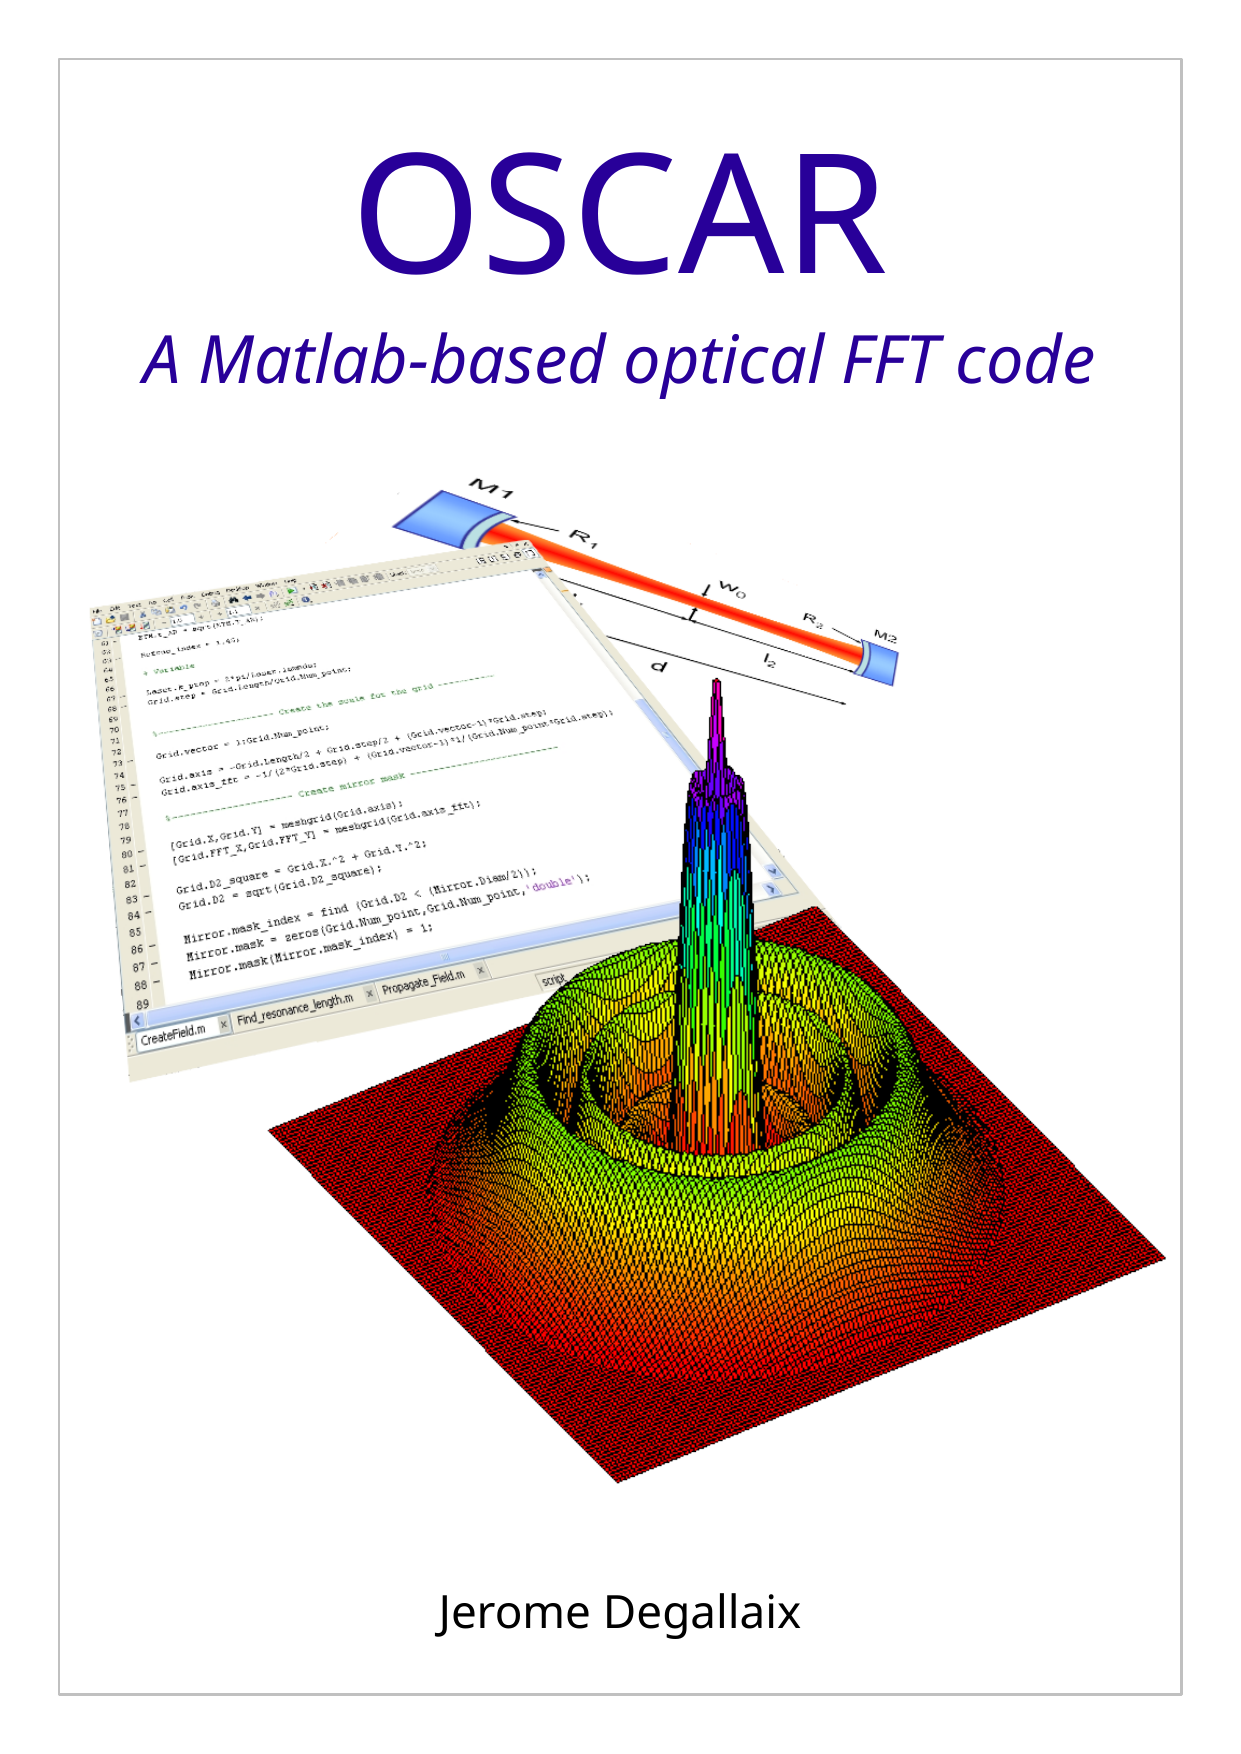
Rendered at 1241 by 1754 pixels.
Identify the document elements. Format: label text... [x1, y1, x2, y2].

picture [78, 460, 1174, 1487]
text_box Jerome Degallaix [59, 1576, 1182, 1645]
text_box OSCAR [60, 101, 1180, 309]
text_box A Matlab-based optical FFT code [58, 309, 1182, 405]
